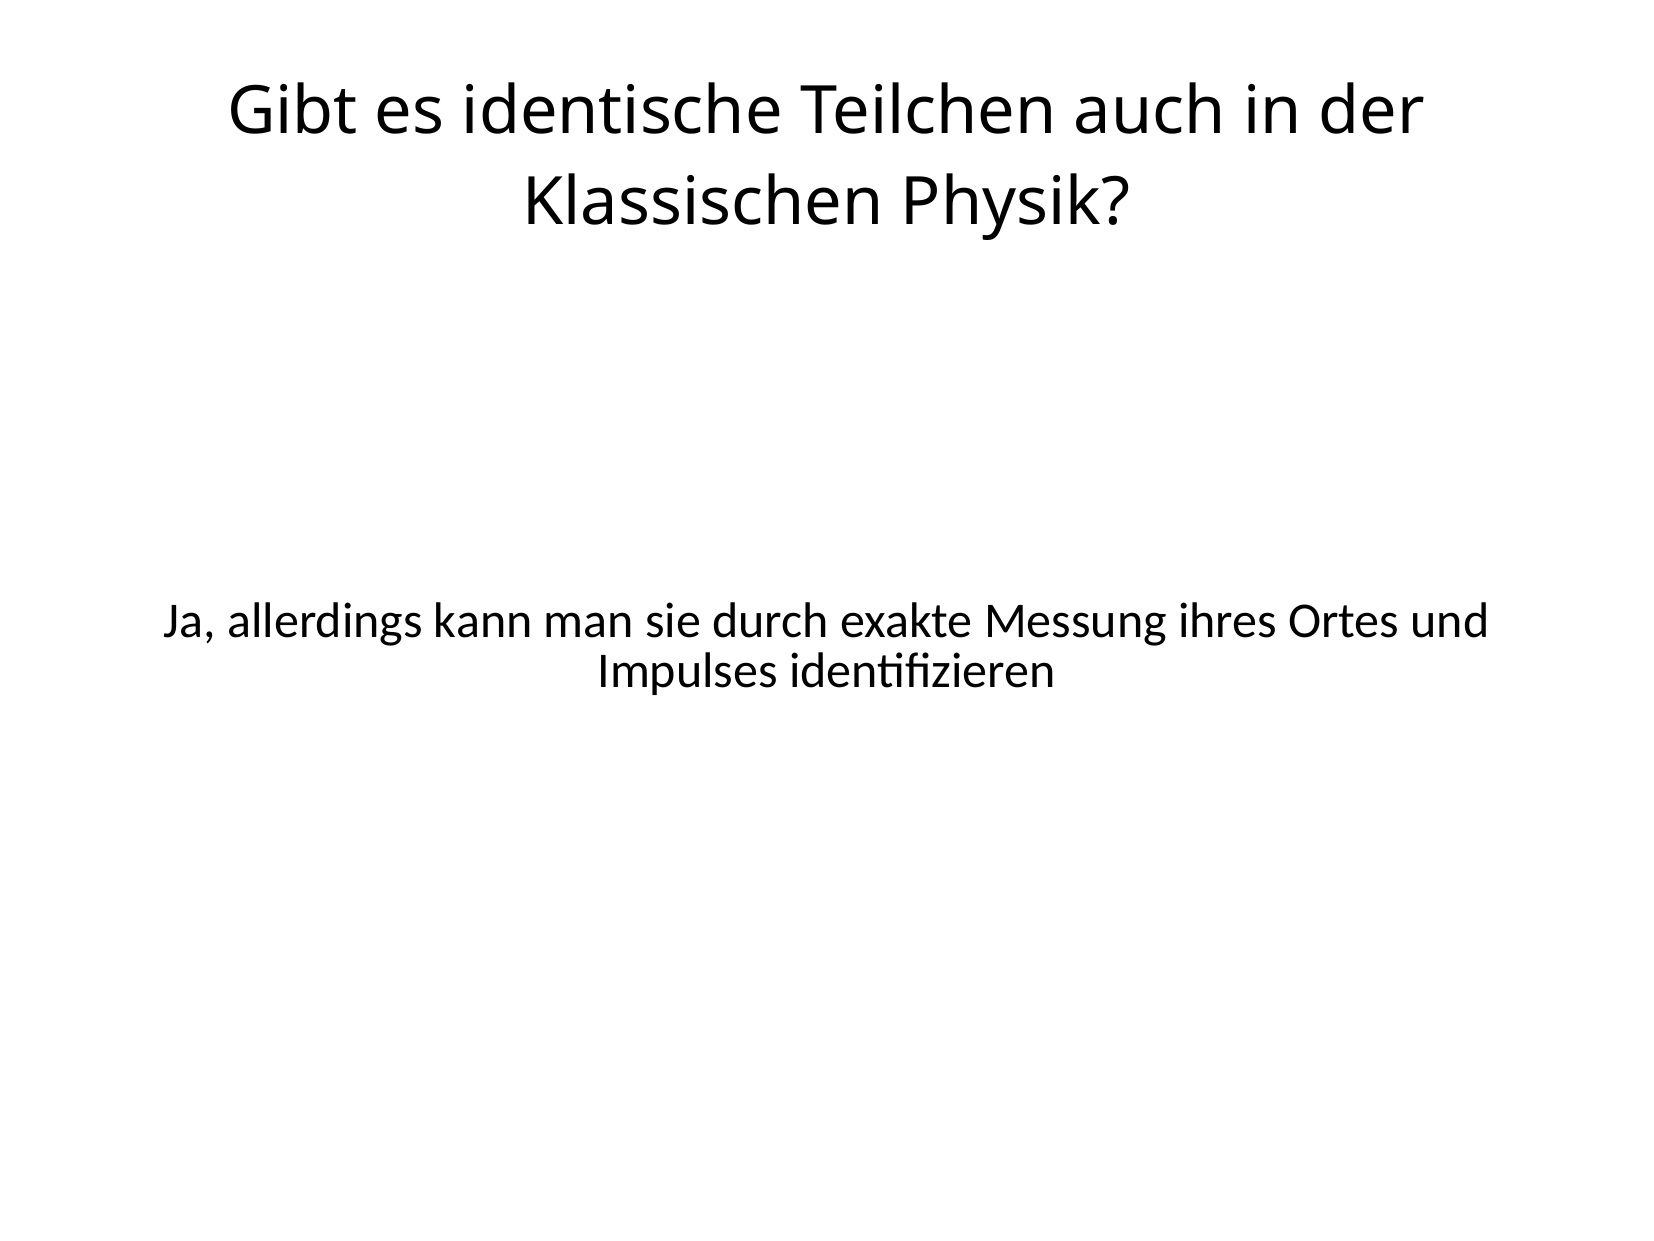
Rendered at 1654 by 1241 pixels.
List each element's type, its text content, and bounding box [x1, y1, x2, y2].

title Gibt es identische Teilchen auch in der Klassischen Physik? [82, 49, 1571, 257]
subtitle Ja, allerdings kann man sie durch exakte Messung ihres Ortes und Impulses identifizieren [82, 290, 1571, 1010]
